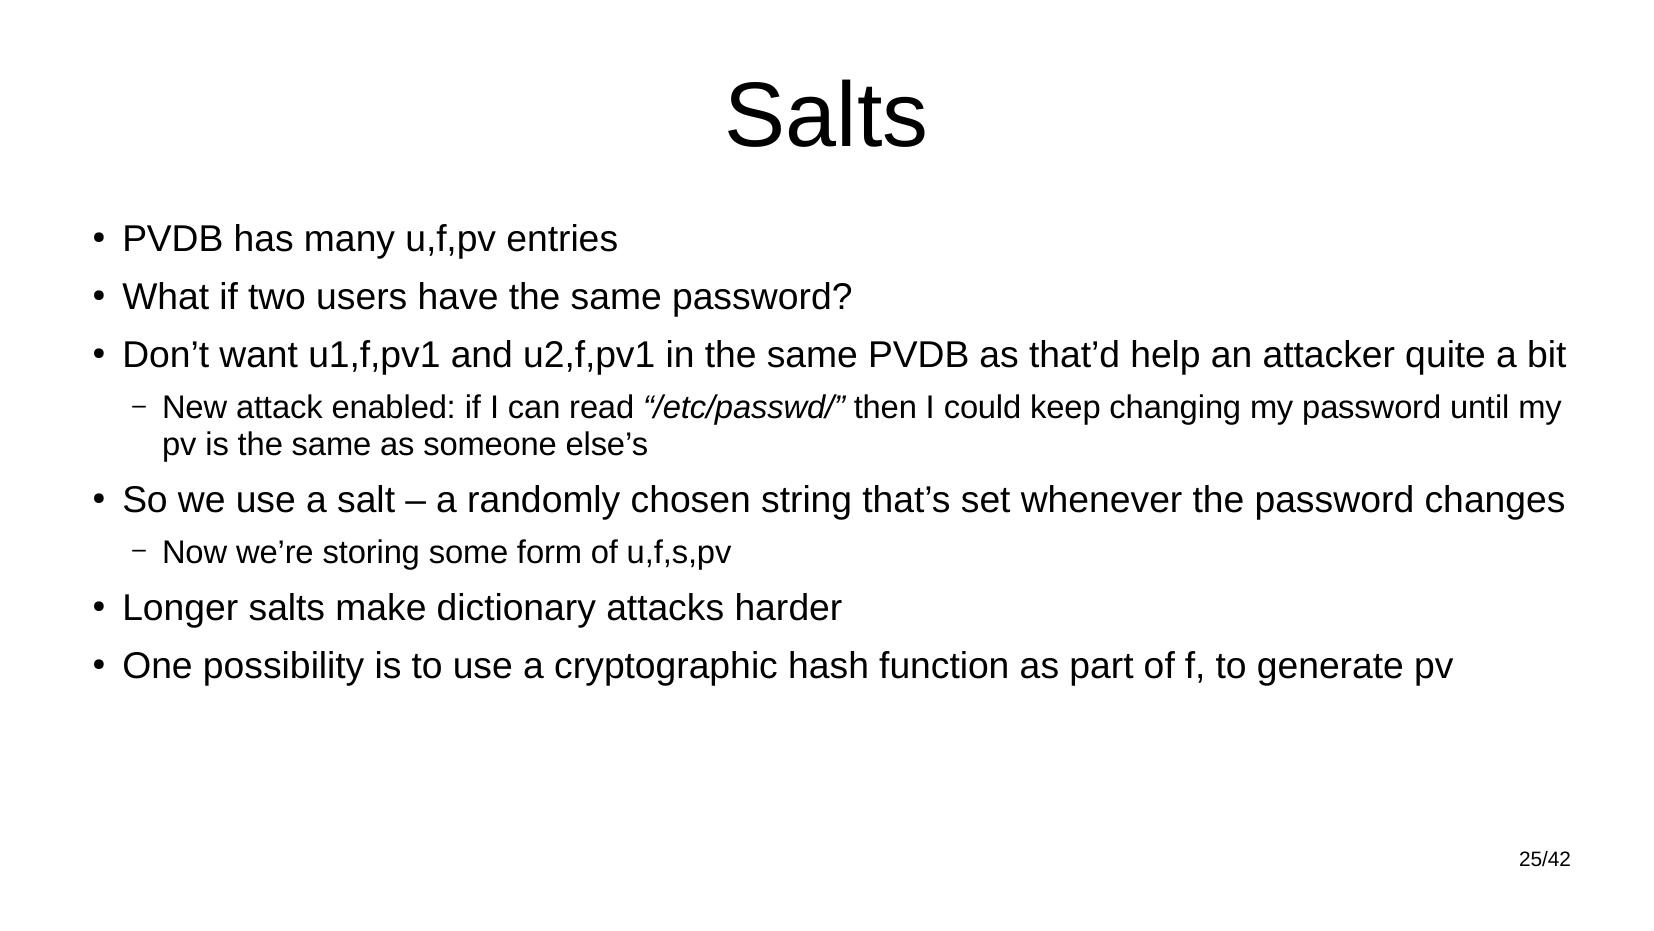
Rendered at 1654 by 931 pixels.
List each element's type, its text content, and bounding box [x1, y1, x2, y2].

title Salts [82, 37, 1571, 193]
list PVDB has many u,f,pv entries What if two users have the same password? Don’t want u1,f,pv1 and u2,f,pv1 in the same PVDB as that’d help an attacker quite a bit New attack enabled: if I can read “/etc/passwd/” ​then I could keep changing my password until my pv is the same as someone else’s So we use a salt – a randomly chosen string that’s set whenever the password changes Now we’re storing some form of u,f,s,pv Longer salts make dictionary attacks harder One possibility is to use a cryptographic hash function as part of f, to generate pv [82, 217, 1571, 758]
